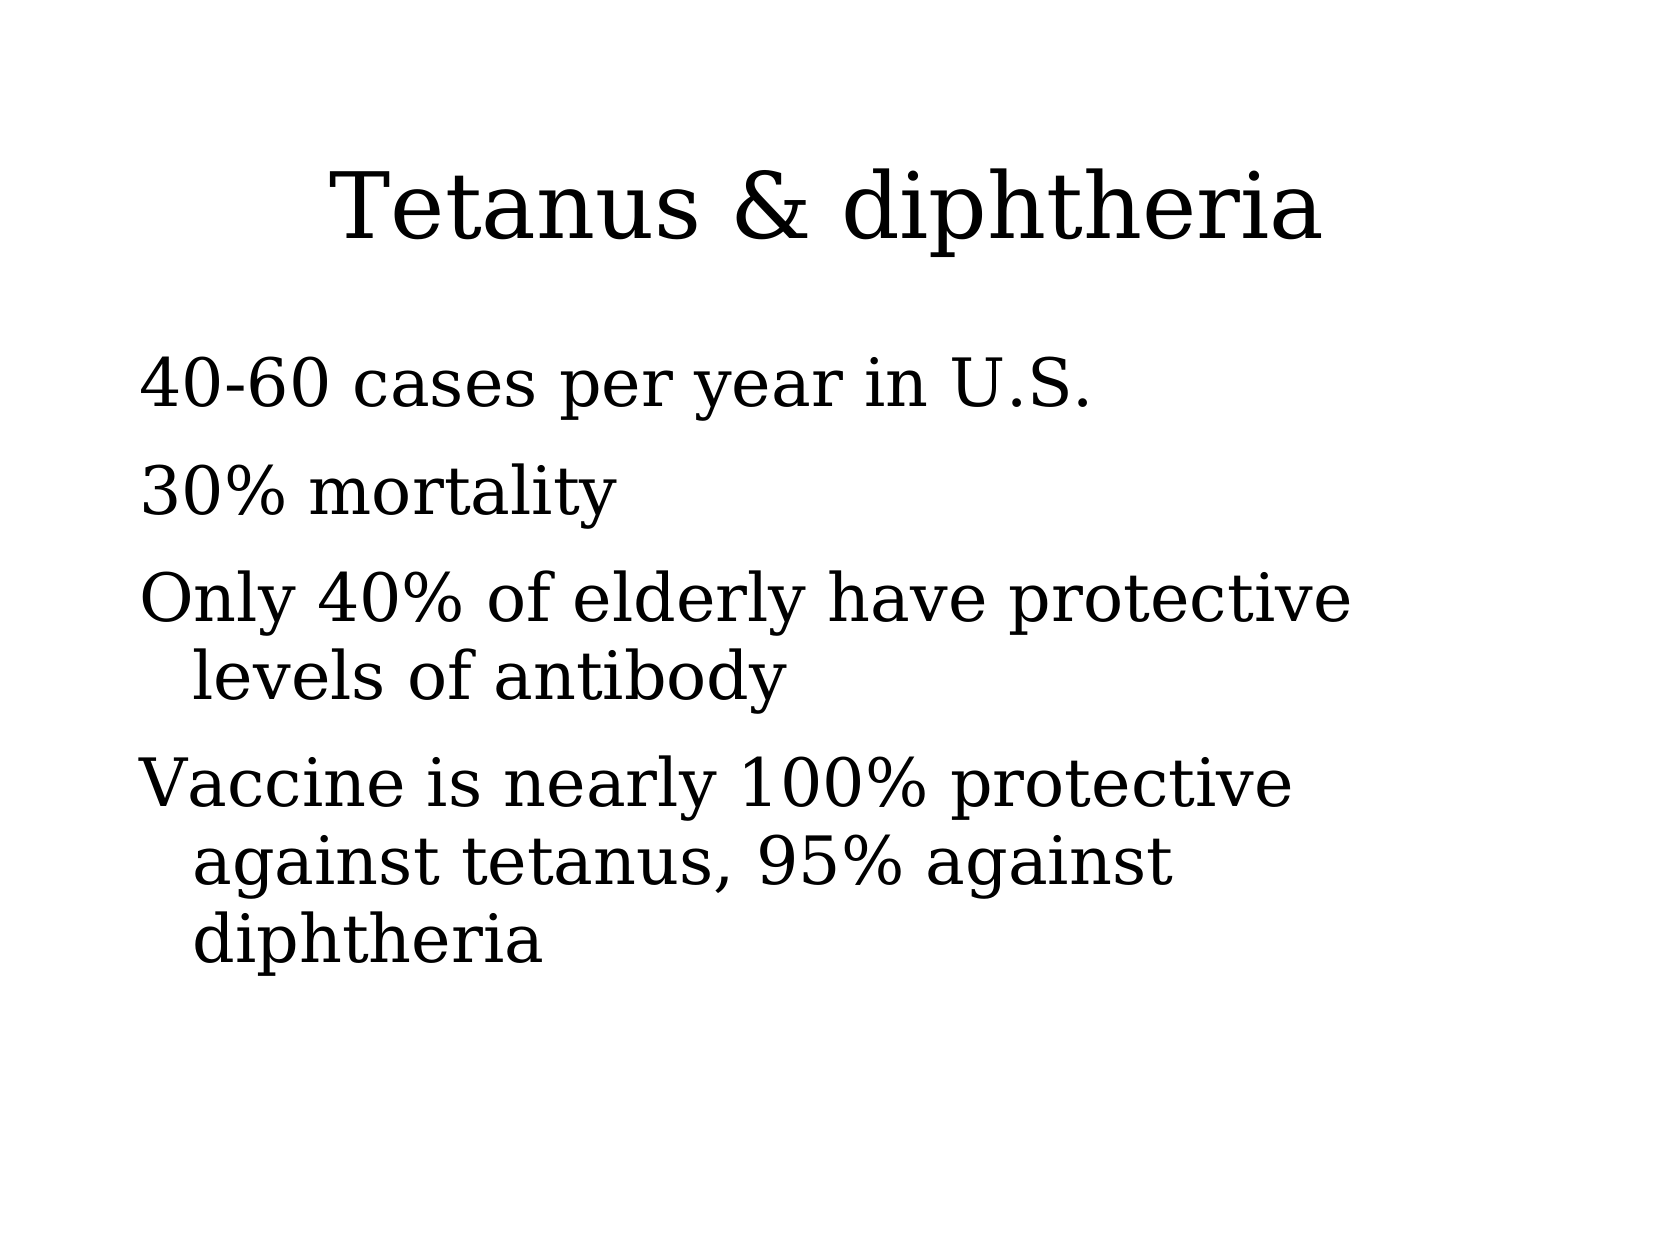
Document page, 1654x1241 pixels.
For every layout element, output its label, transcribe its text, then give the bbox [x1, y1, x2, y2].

list 40-60 cases per year in U.S. 30% mortality Only 40% of elderly have protective levels of antibody Vaccine is nearly 100% protective against tetanus, 95% against diphtheria [121, 344, 1534, 1127]
title Tetanus & diphtheria [121, 102, 1534, 311]
